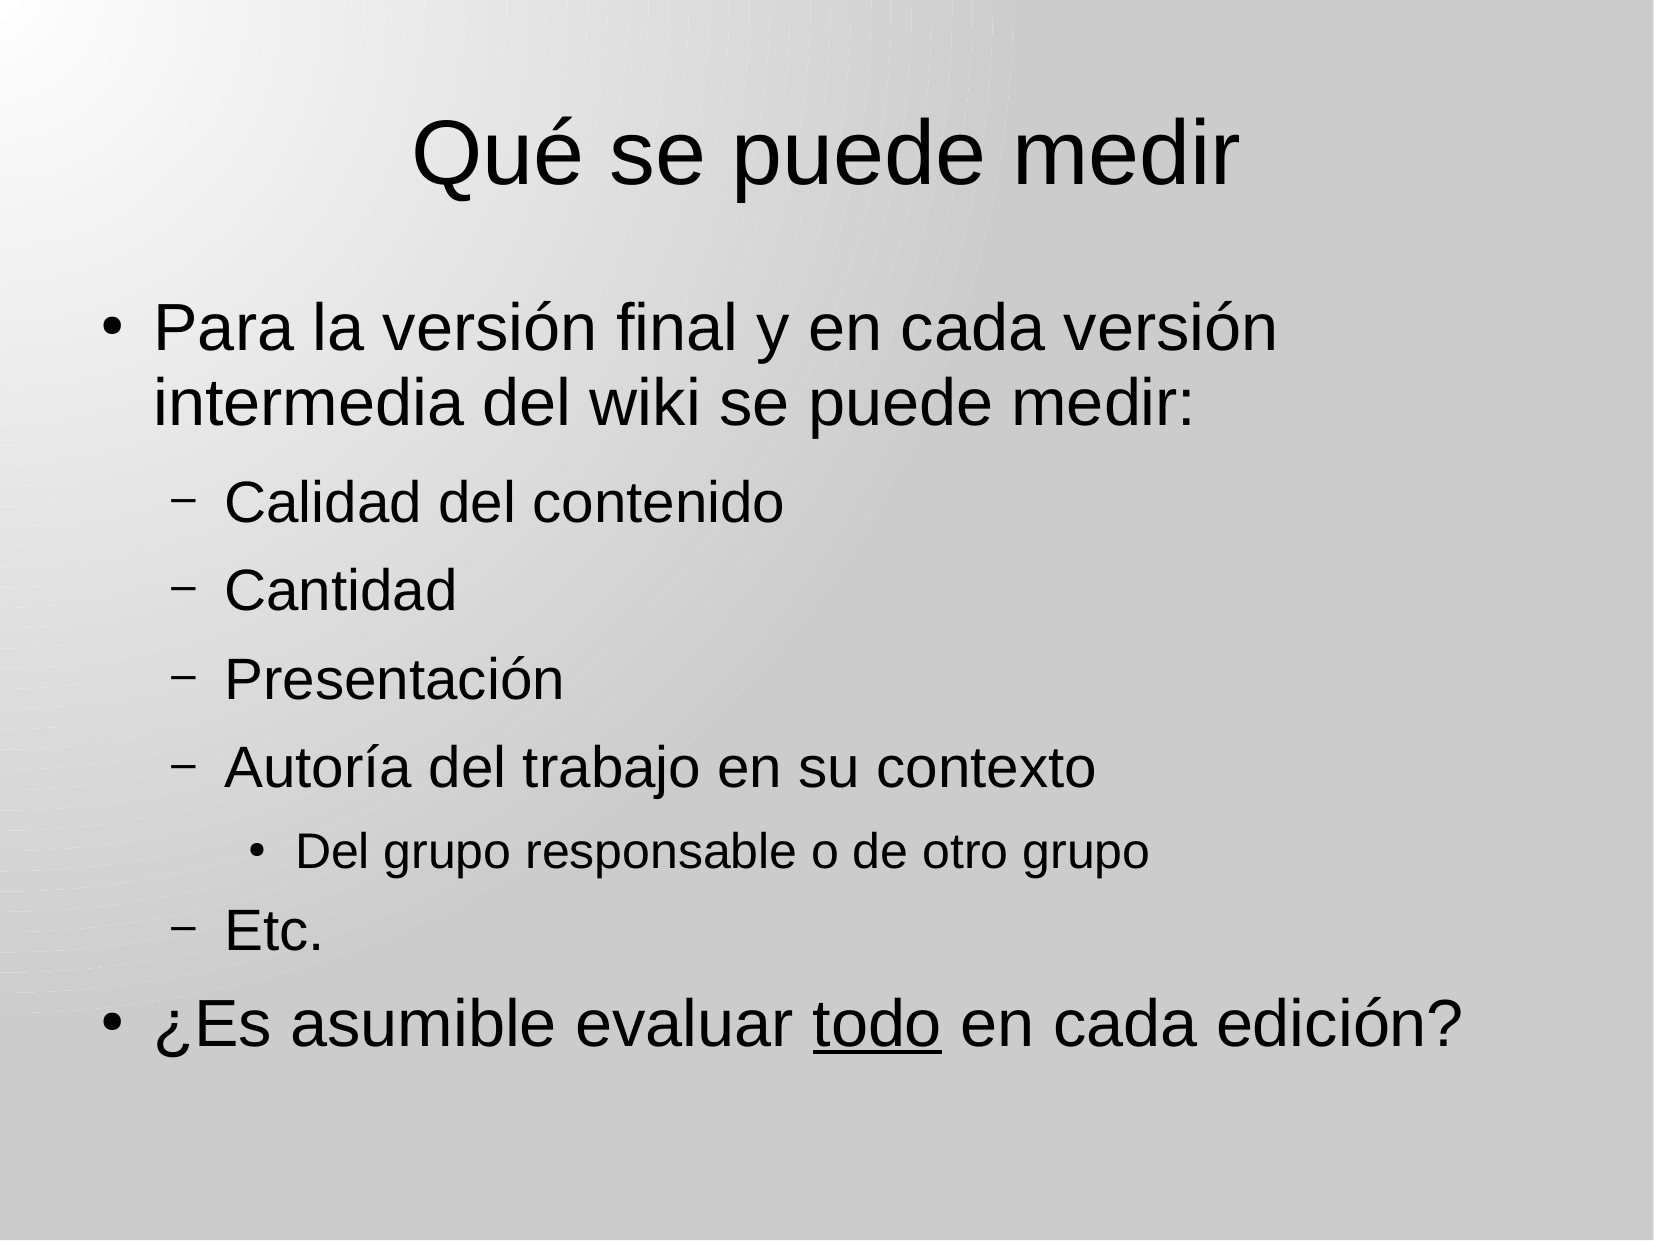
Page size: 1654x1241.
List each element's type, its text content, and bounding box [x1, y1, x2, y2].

title Qué se puede medir [82, 49, 1571, 257]
list Para la versión final y en cada versión intermedia del wiki se puede medir: Calidad del contenido Cantidad Presentación Autoría del trabajo en su contexto Del grupo responsable o de otro grupo Etc. ¿Es asumible evaluar todo en cada edición? [82, 290, 1538, 1109]
